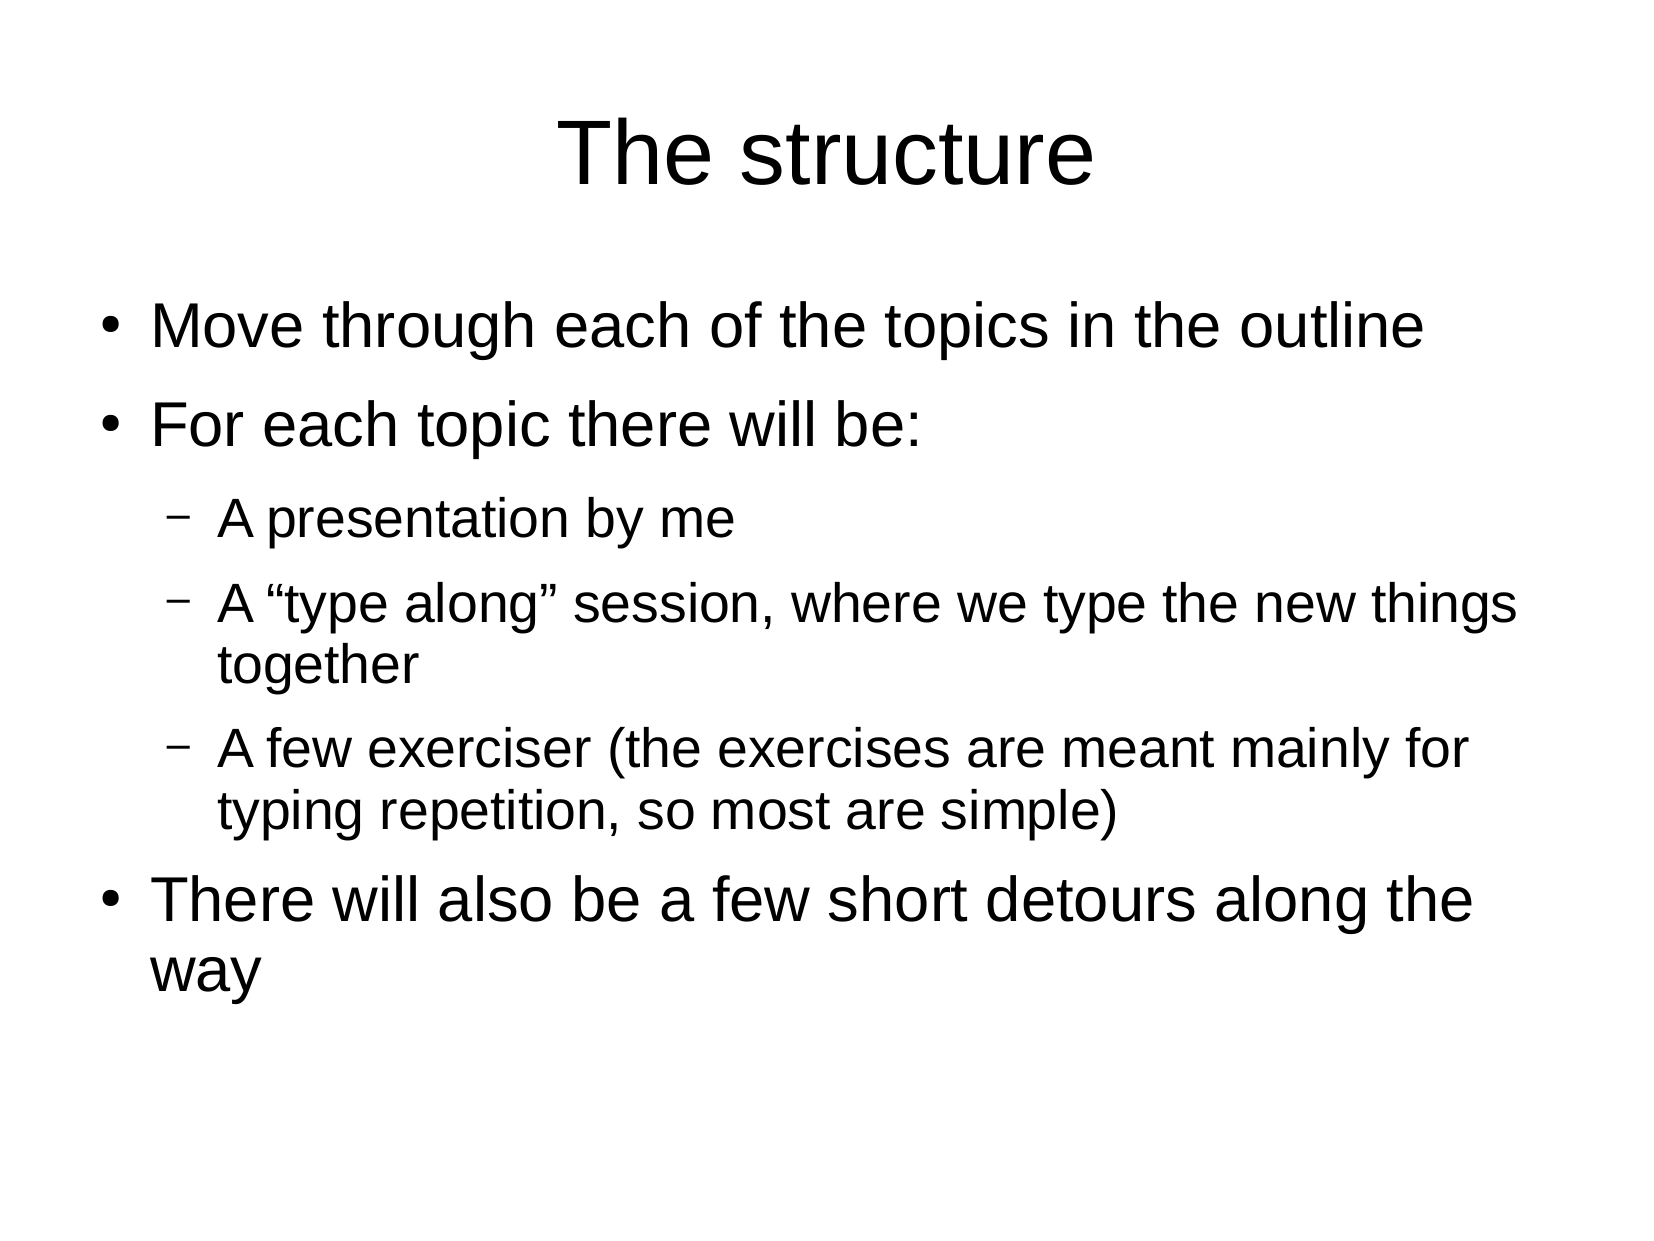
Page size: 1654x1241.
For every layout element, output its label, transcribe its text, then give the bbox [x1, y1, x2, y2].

list Move through each of the topics in the outline For each topic there will be: A presentation by me A “type along” session, where we type the new things together A few exerciser (the exercises are meant mainly for typing repetition, so most are simple) There will also be a few short detours along the way [82, 290, 1571, 1010]
title The structure [82, 49, 1571, 257]
